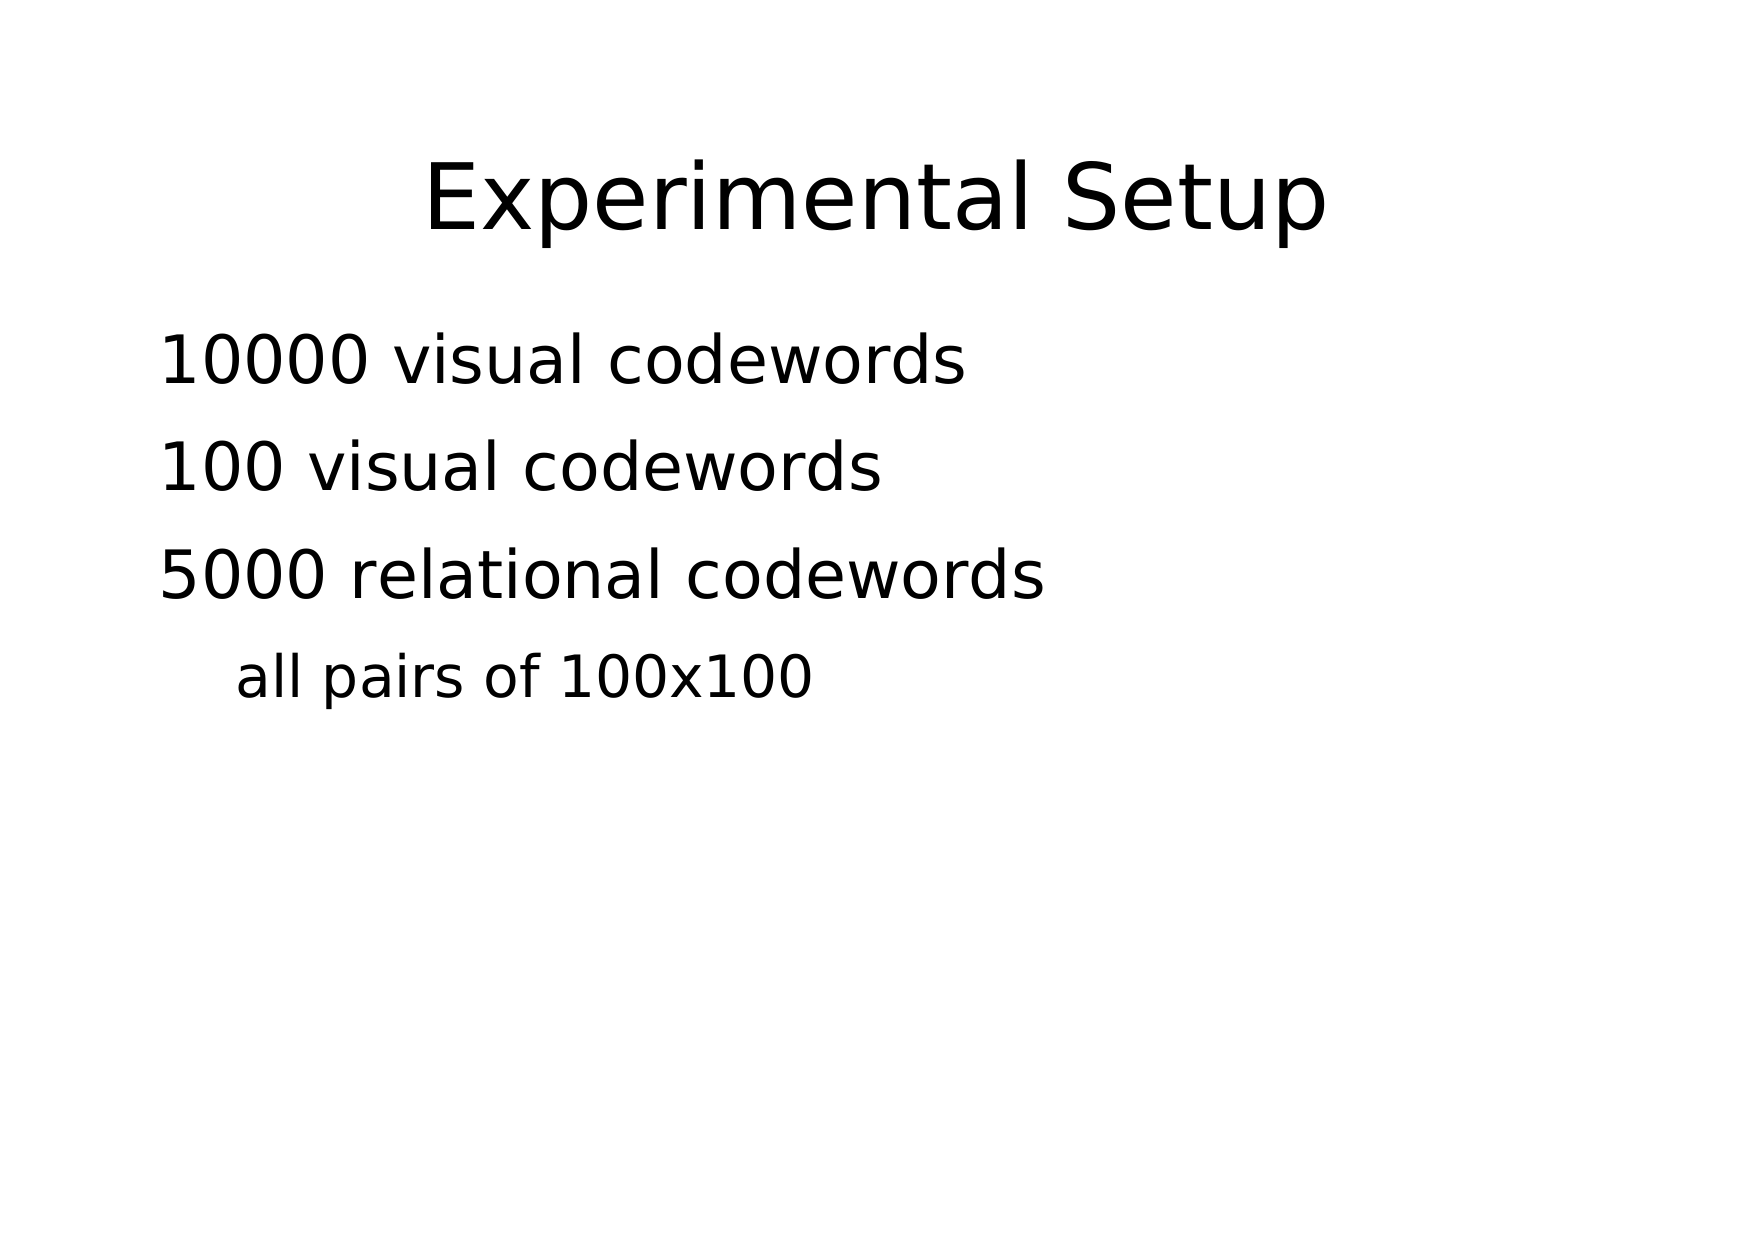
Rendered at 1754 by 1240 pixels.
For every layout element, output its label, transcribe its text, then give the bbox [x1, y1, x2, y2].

list 10000 visual codewords 100 visual codewords 5000 relational codewords all pairs of 100x100 [140, 321, 1614, 1047]
title Experimental Setup [140, 111, 1614, 284]
